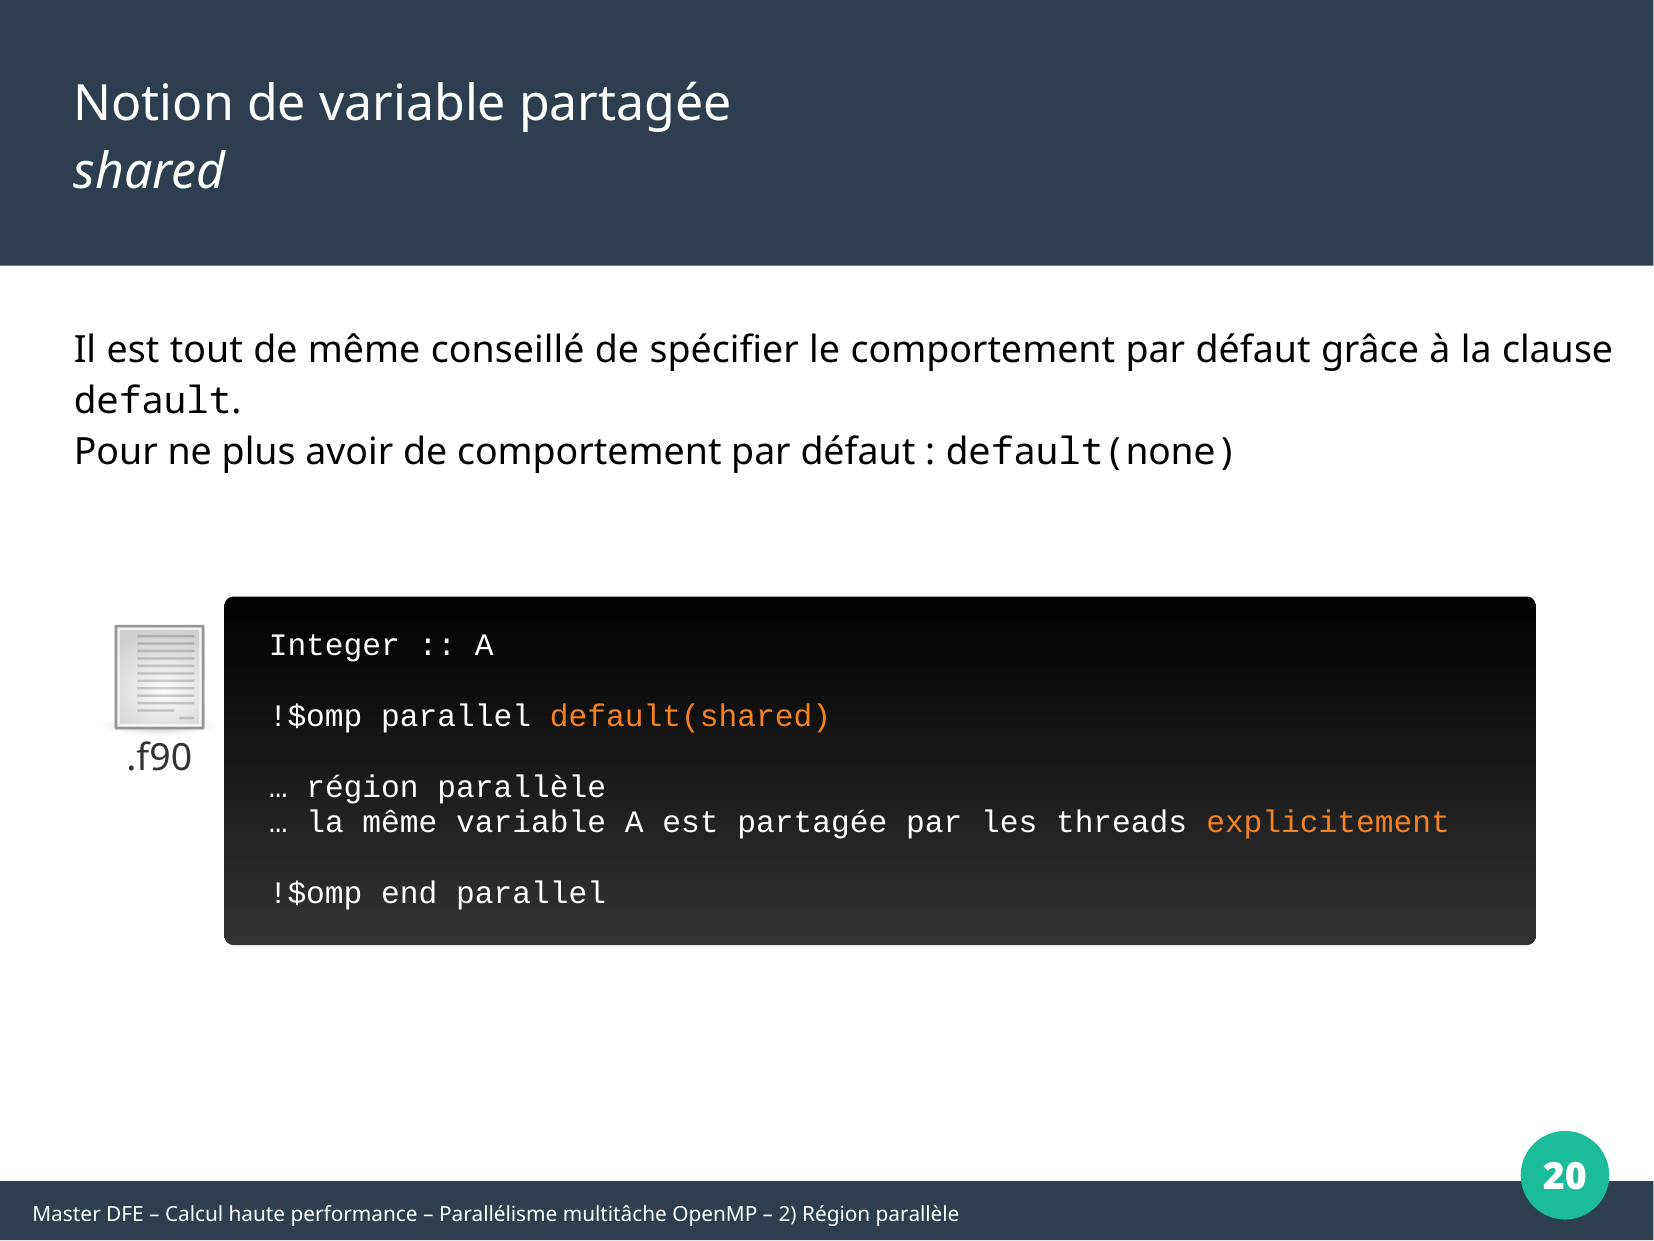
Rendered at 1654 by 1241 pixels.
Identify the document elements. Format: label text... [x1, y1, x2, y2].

text_box .f90 [82, 722, 237, 789]
text_box Master DFE – Calcul haute performance – Parallélisme multitâche OpenMP – 2) Région parallèle [17, 1191, 1436, 1235]
text_box Notion de variable partagée shared [59, 59, 1477, 209]
picture [100, 620, 219, 722]
text_box Il est tout de même conseillé de spécifier le comportement par défaut grâce à la clause default. Pour ne plus avoir de comportement par défaut : default(none) [59, 314, 1630, 533]
text_box [224, 596, 1536, 946]
text_box Integer :: A !$omp parallel default(shared) … région parallèle … la même variable A est partagée par les threads explicitement !$omp end parallel [254, 622, 1524, 1134]
